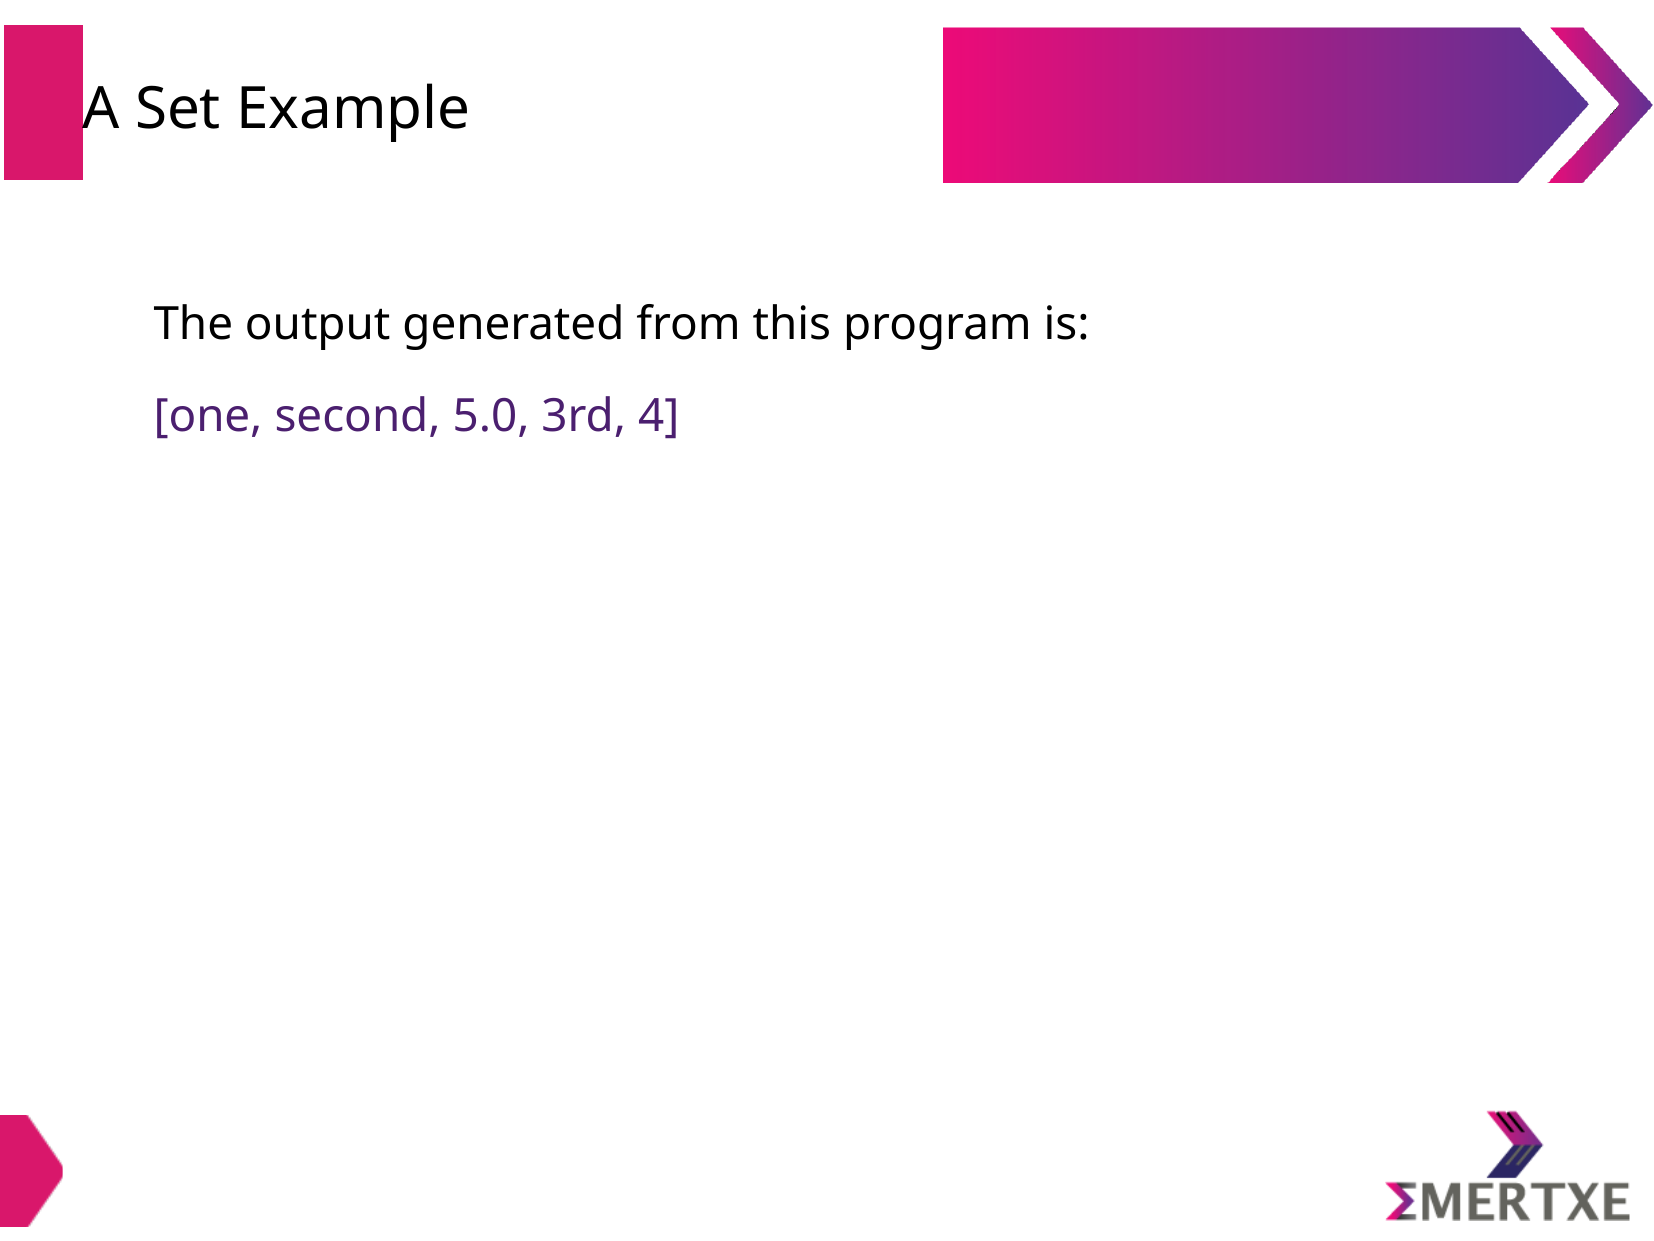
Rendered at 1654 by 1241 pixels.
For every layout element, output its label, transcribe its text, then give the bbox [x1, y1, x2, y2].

title A Set Example [82, 2, 1571, 210]
list The output generated from this program is: [one, second, 5.0, 3rd, 4] [82, 290, 1571, 1010]
picture [1571, 27, 1653, 183]
picture [1385, 1107, 1631, 1221]
